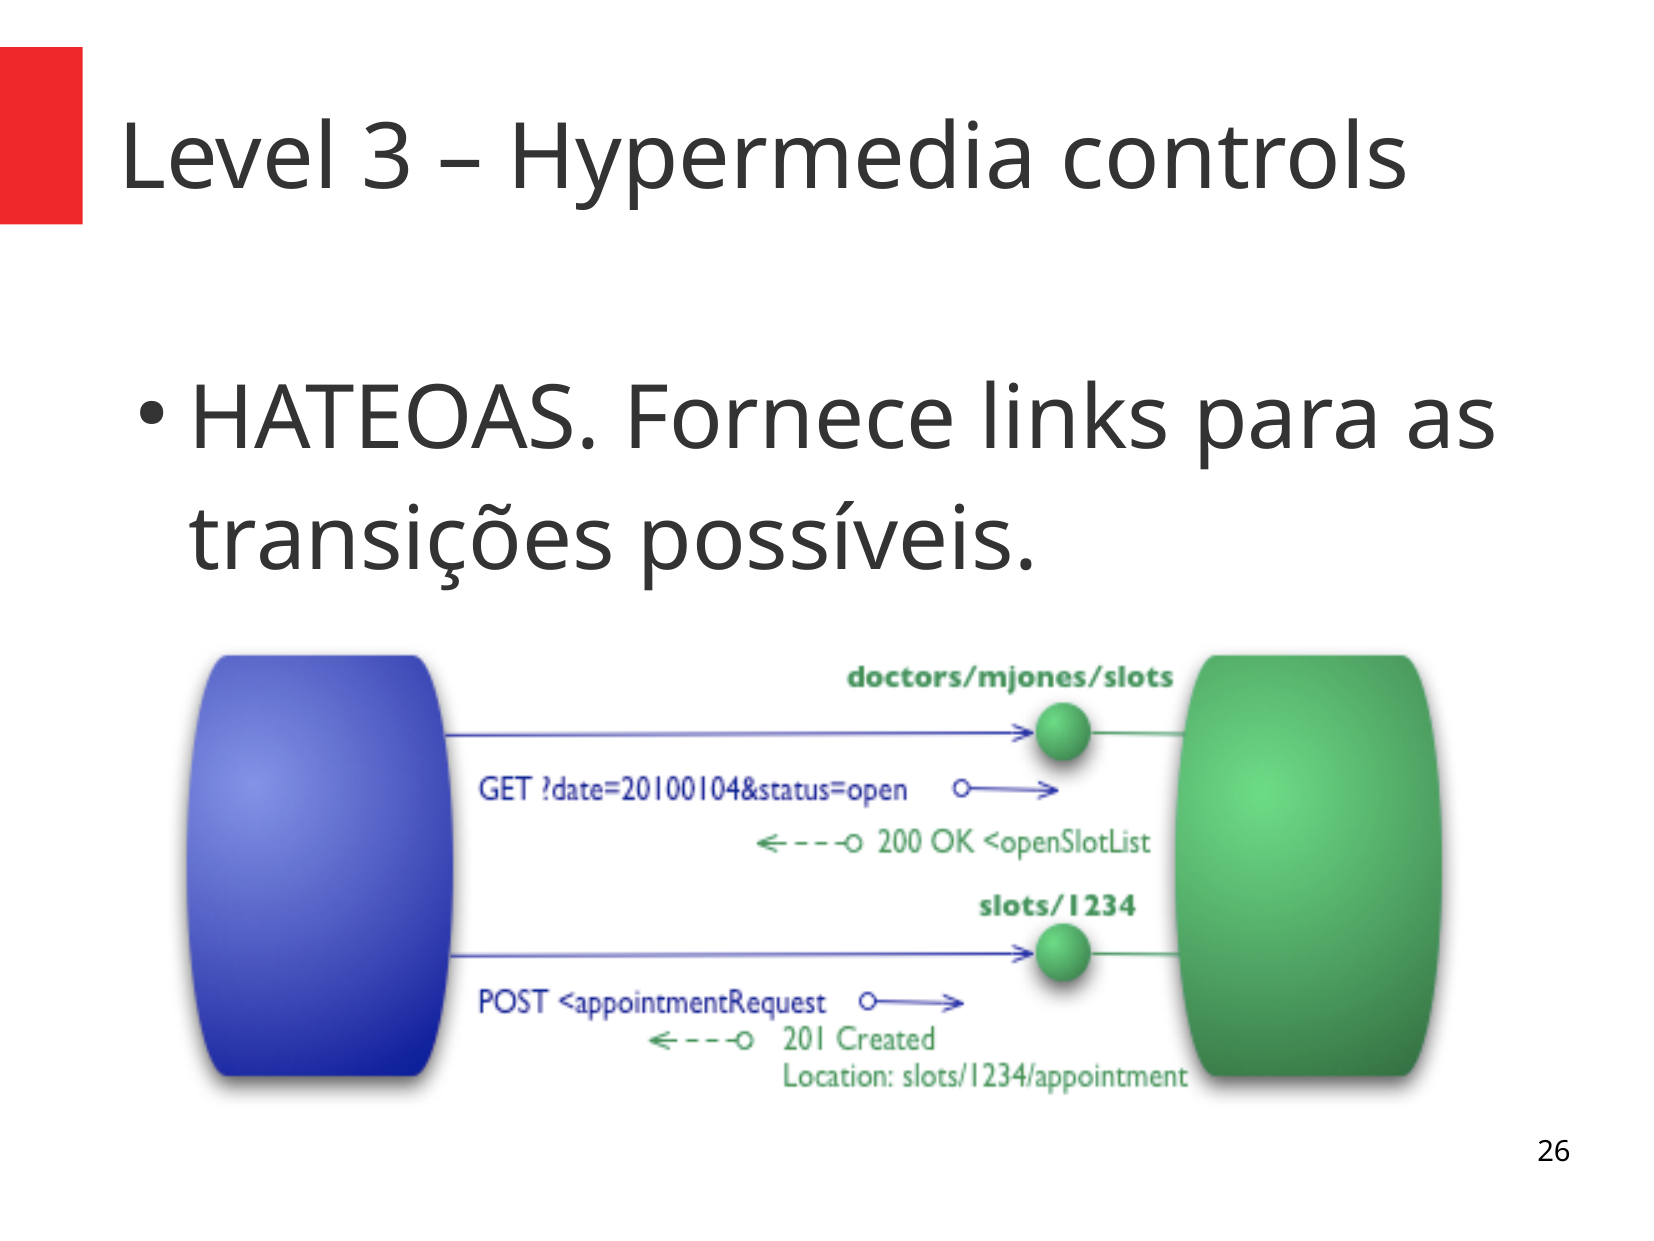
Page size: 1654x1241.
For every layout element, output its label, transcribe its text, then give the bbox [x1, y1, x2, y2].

list HATEOAS. Fornece links para as transições possíveis. [118, 354, 1536, 1074]
picture [165, 643, 1465, 1111]
title Level 3 – Hypermedia controls [118, 49, 1571, 257]
